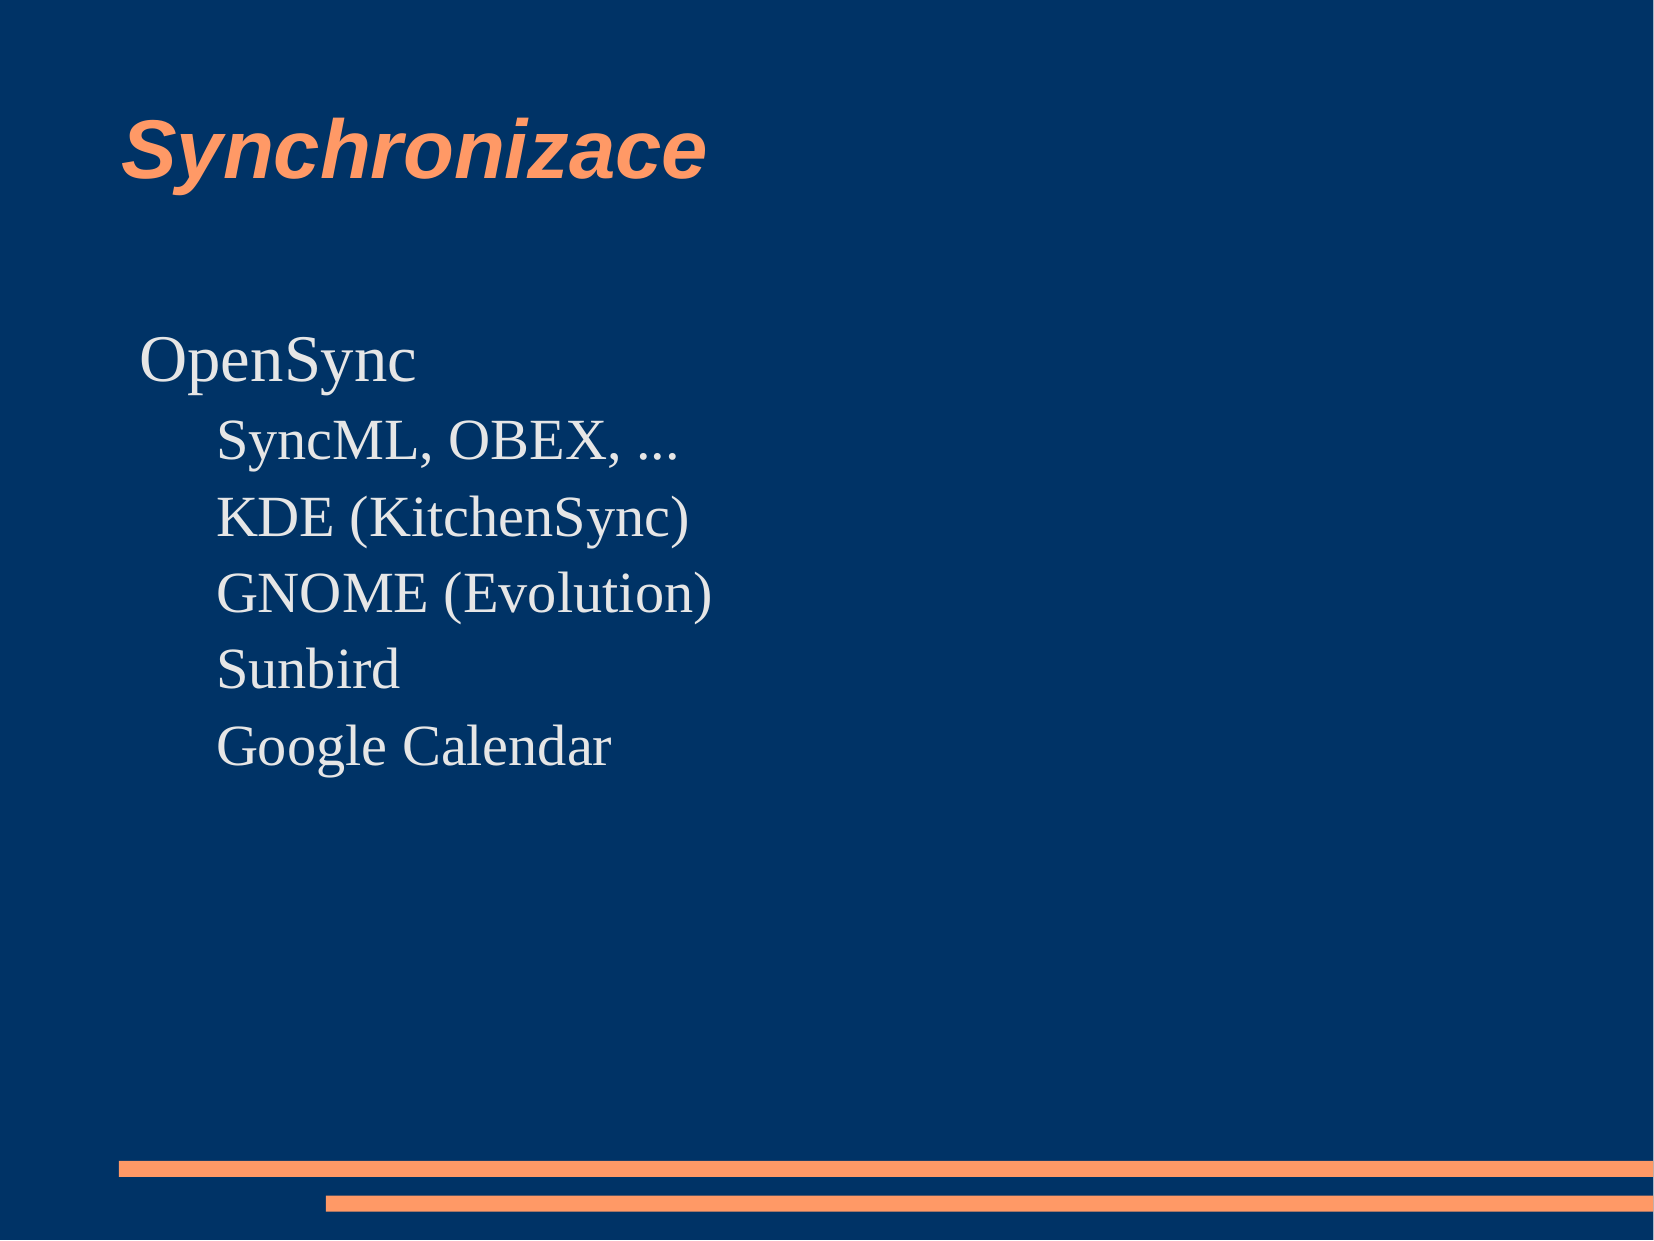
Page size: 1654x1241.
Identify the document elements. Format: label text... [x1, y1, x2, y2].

title Synchronizace [121, 46, 1534, 254]
list OpenSync SyncML, OBEX, ... KDE (KitchenSync) GNOME (Evolution) Sunbird Google Calendar [121, 322, 1561, 1133]
